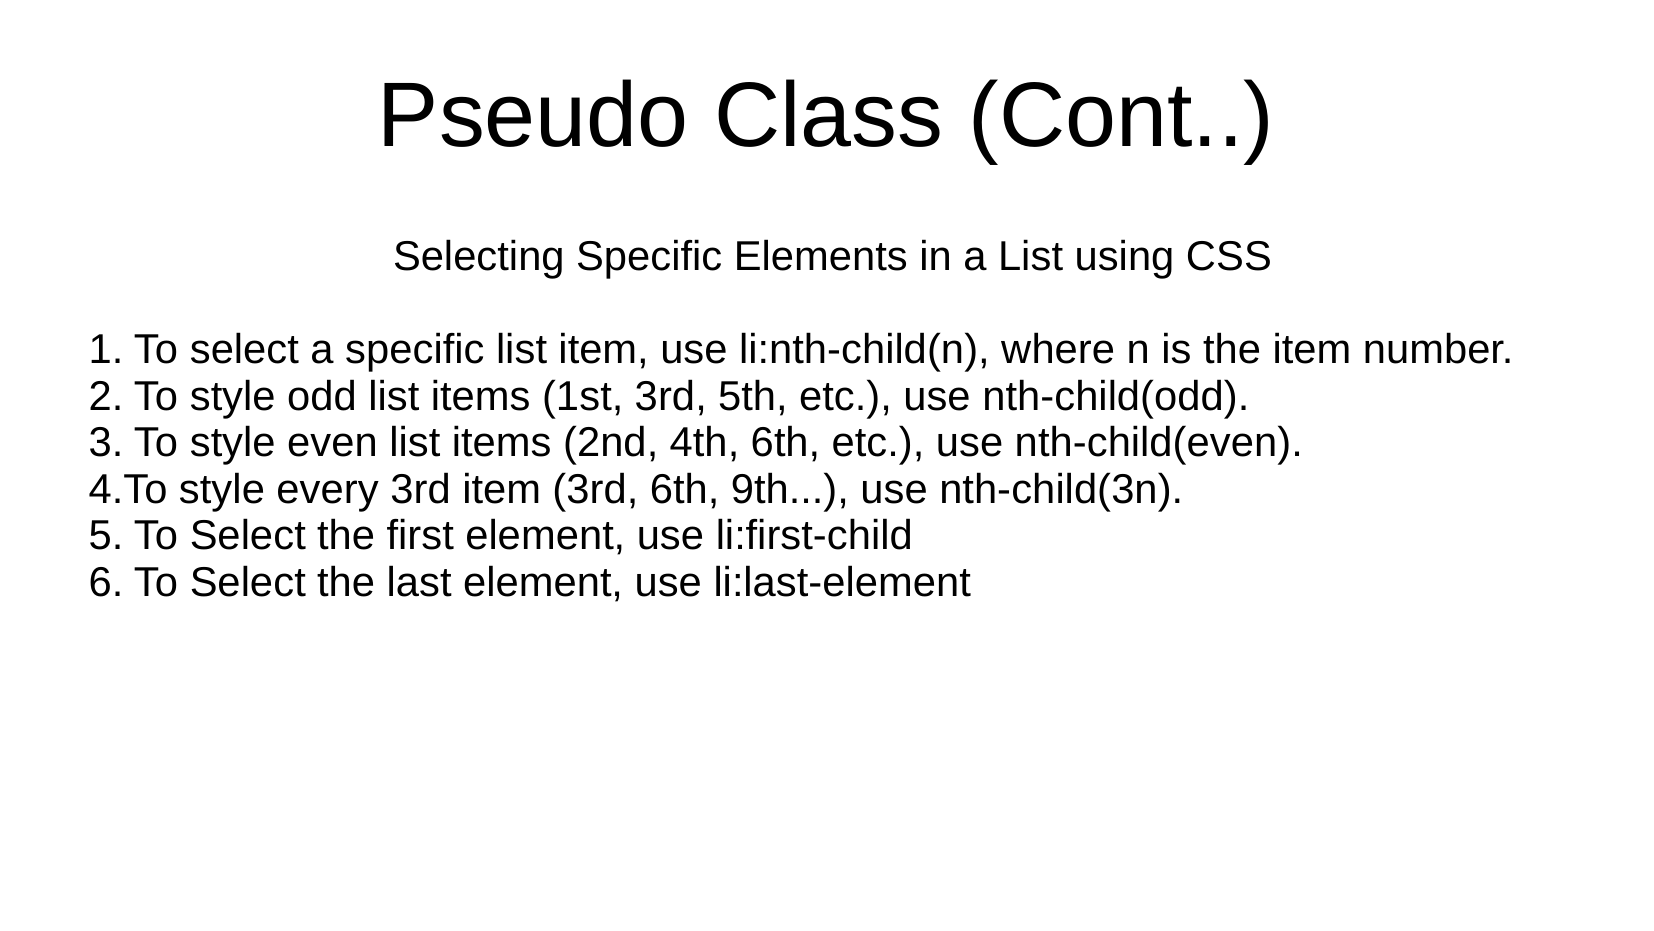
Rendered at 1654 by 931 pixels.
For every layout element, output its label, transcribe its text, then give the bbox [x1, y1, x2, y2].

subtitle Selecting Specific Elements in a List using CSS 1. To select a specific list item, use li:nth-child(n), where n is the item number. 2. To style odd list items (1st, 3rd, 5th, etc.), use nth-child(odd). 3. To style even list items (2nd, 4th, 6th, etc.), use nth-child(even). 4.To style every 3rd item (3rd, 6th, 9th...), use nth-child(3n). 5. To Select the first element, use li:first-child 6. To Select the last element, use li:last-element [88, 232, 1577, 931]
title Pseudo Class (Cont..) [82, 37, 1571, 193]
